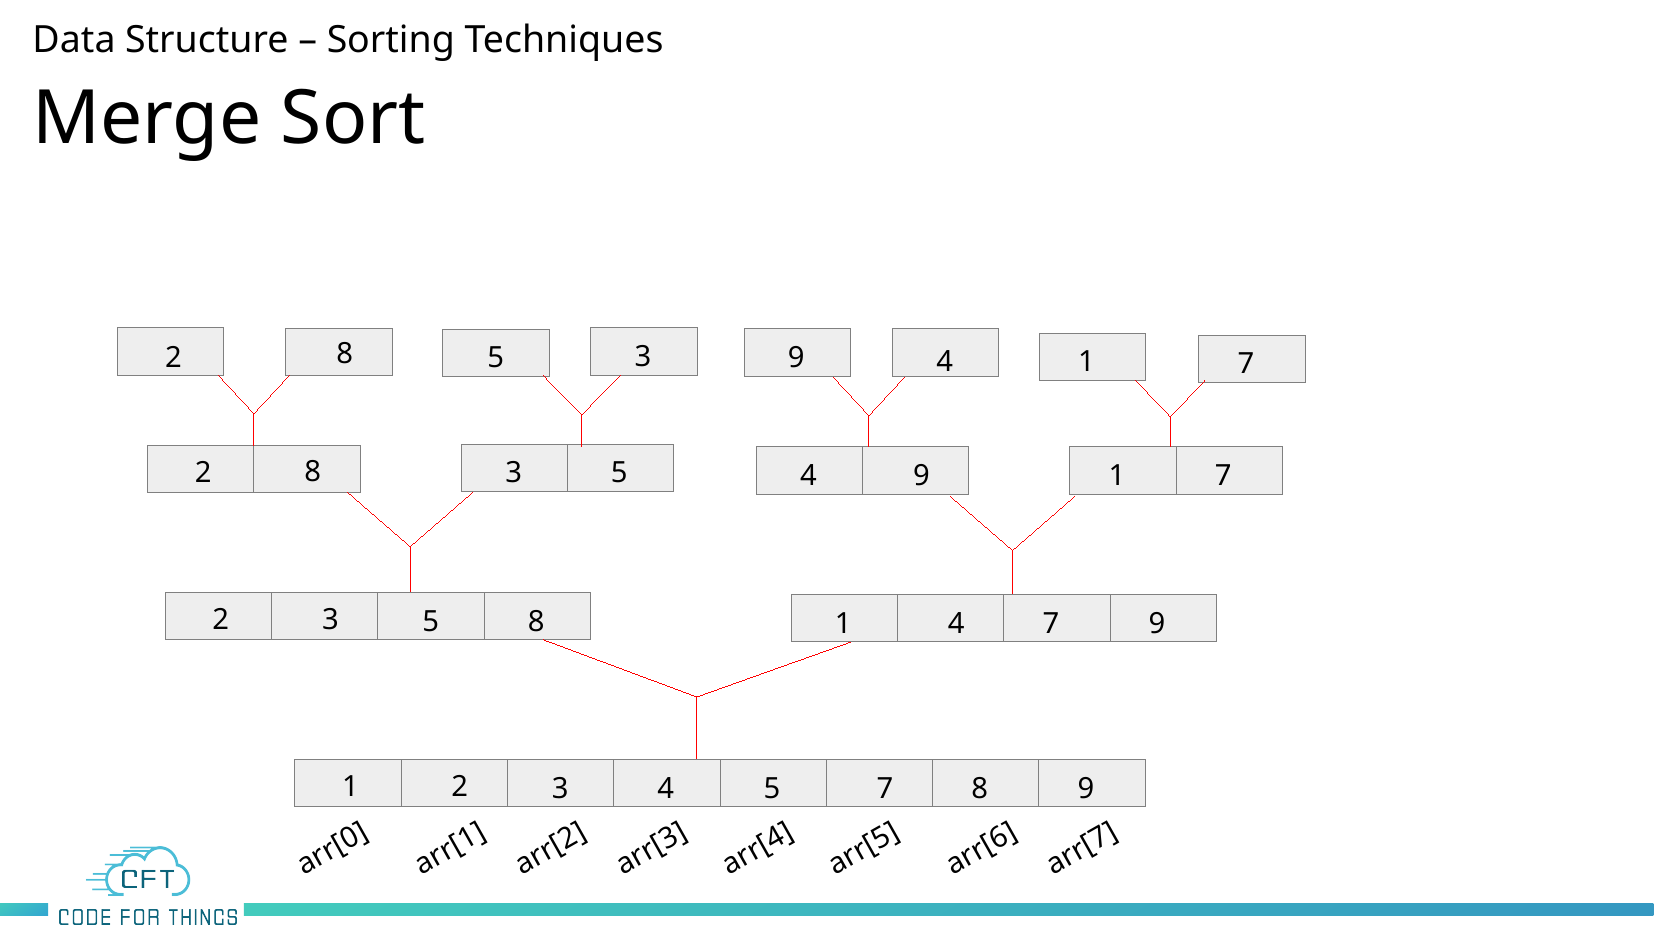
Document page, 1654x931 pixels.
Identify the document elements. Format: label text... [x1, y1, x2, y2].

text_box 4 [933, 594, 991, 644]
text_box [798, 759, 861, 807]
text_box [1142, 446, 1200, 495]
text_box [892, 328, 999, 377]
text_box [356, 592, 407, 640]
title Data Structure – Sorting Techniques Merge Sort [32, 12, 1184, 166]
text_box [668, 327, 698, 376]
text_box arr[6] [920, 785, 1057, 922]
text_box 5 [596, 444, 645, 494]
text_box arr[4] [700, 785, 835, 922]
text_box [1076, 594, 1134, 642]
text_box 1 [327, 758, 376, 808]
text_box 7 [1200, 446, 1249, 497]
text_box 1 [820, 594, 869, 644]
text_box 7 [1027, 594, 1076, 644]
text_box [338, 445, 361, 493]
text_box [294, 759, 327, 807]
text_box 9 [898, 446, 956, 497]
text_box [1005, 759, 1062, 807]
text_box 4 [642, 759, 691, 809]
text_box 2 [180, 443, 229, 493]
text_box 3 [619, 327, 668, 378]
text_box 5 [472, 329, 521, 379]
text_box 4 [921, 332, 980, 382]
text_box [590, 327, 619, 376]
text_box 3 [537, 759, 586, 809]
text_box [147, 445, 180, 493]
text_box [539, 444, 596, 492]
text_box 7 [861, 759, 920, 809]
text_box [285, 328, 393, 376]
text_box [1112, 333, 1146, 381]
text_box 5 [407, 592, 456, 642]
text_box [1249, 446, 1283, 495]
text_box [956, 446, 969, 495]
text_box [376, 759, 436, 807]
text_box [1111, 759, 1146, 805]
text_box [1069, 446, 1093, 495]
text_box [229, 445, 289, 493]
text_box 1 [1093, 446, 1142, 497]
text_box 8 [321, 324, 370, 374]
text_box arr[0] [271, 785, 413, 901]
text_box [791, 594, 820, 642]
text_box 8 [956, 759, 1005, 809]
text_box [744, 328, 773, 377]
text_box [246, 592, 307, 640]
text_box [756, 446, 785, 495]
text_box [1198, 335, 1222, 383]
text_box [691, 759, 748, 807]
text_box arr[3] [590, 785, 732, 901]
text_box [117, 327, 224, 376]
text_box arr[7] [1021, 785, 1163, 901]
text_box 3 [307, 590, 356, 640]
text_box 5 [748, 759, 798, 809]
text_box [645, 444, 674, 492]
text_box 2 [436, 757, 485, 807]
text_box [991, 594, 1027, 642]
text_box [920, 759, 956, 807]
text_box [562, 592, 591, 640]
text_box 4 [785, 446, 834, 497]
text_box [1039, 333, 1063, 381]
text_box arr[5] [802, 793, 944, 901]
text_box 3 [490, 444, 539, 494]
text_box [1271, 335, 1306, 383]
text_box 9 [773, 328, 822, 379]
text_box [461, 444, 490, 492]
text_box arr[1] [389, 785, 526, 922]
text_box 8 [513, 592, 562, 642]
picture [59, 846, 237, 925]
text_box 1 [1063, 333, 1112, 383]
text_box [485, 759, 537, 807]
text_box arr[2] [489, 785, 627, 901]
text_box 9 [1062, 759, 1111, 809]
text_box [822, 328, 851, 377]
text_box 7 [1222, 335, 1271, 385]
text_box 2 [150, 329, 199, 379]
text_box [165, 592, 197, 640]
text_box 9 [1134, 594, 1183, 644]
text_box 2 [197, 590, 246, 640]
text_box [869, 594, 933, 642]
text_box [442, 329, 472, 377]
text_box [1183, 594, 1217, 642]
text_box [586, 759, 642, 807]
text_box [456, 592, 513, 640]
text_box 8 [289, 443, 338, 493]
text_box [521, 329, 550, 377]
text_box [834, 446, 898, 495]
